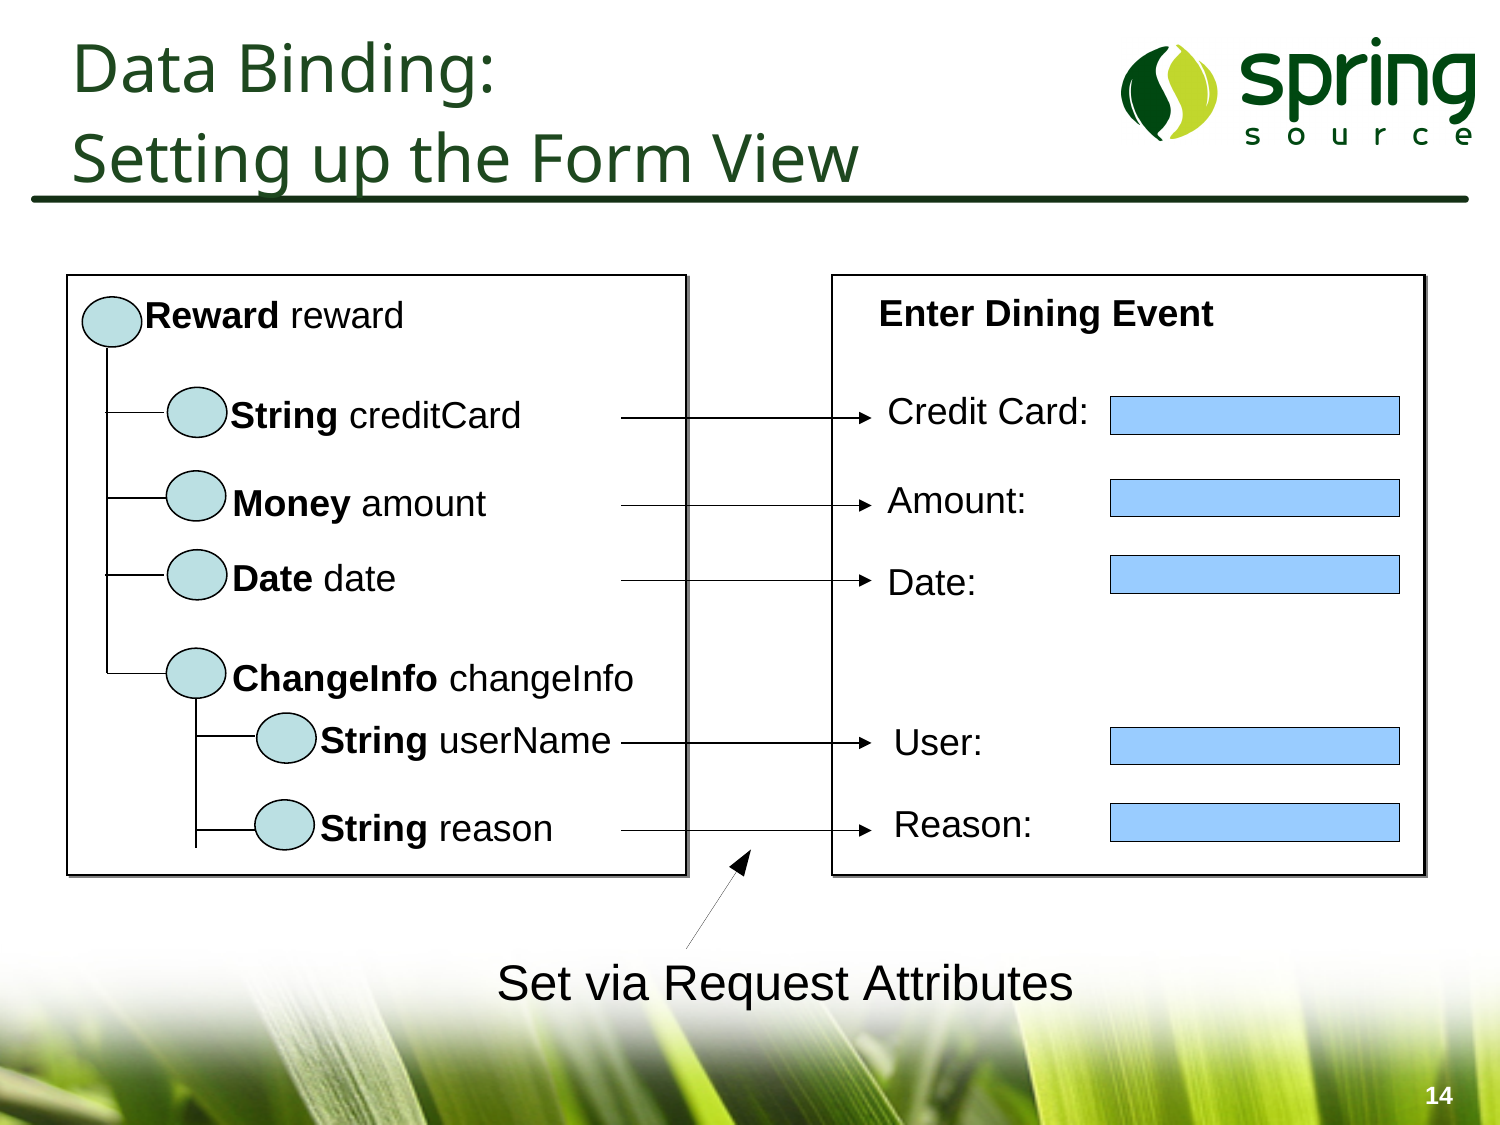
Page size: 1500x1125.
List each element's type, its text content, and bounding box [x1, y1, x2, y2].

picture [0, 944, 1500, 1125]
picture [1121, 37, 1475, 145]
title Data Binding: Setting up the Form View [56, 13, 1089, 191]
text_box Reward reward [129, 287, 618, 345]
text_box Enter Dining Event [863, 285, 1377, 343]
text_box Set via Request Attributes [481, 947, 1090, 1020]
text_box String reason [305, 799, 569, 858]
text_box Amount: [872, 471, 1133, 529]
text_box Money amount [217, 474, 602, 533]
text_box String userName [305, 712, 627, 770]
text_box Date date [217, 549, 572, 608]
text_box [67, 274, 687, 875]
text_box [831, 274, 1425, 875]
text_box Reason: [878, 796, 1138, 854]
text_box Credit Card: [872, 382, 1133, 441]
text_box User: [878, 713, 1138, 772]
text_box Date: [872, 554, 1133, 612]
text_box ChangeInfo changeInfo [217, 649, 742, 708]
text_box String creditCard [204, 387, 648, 445]
